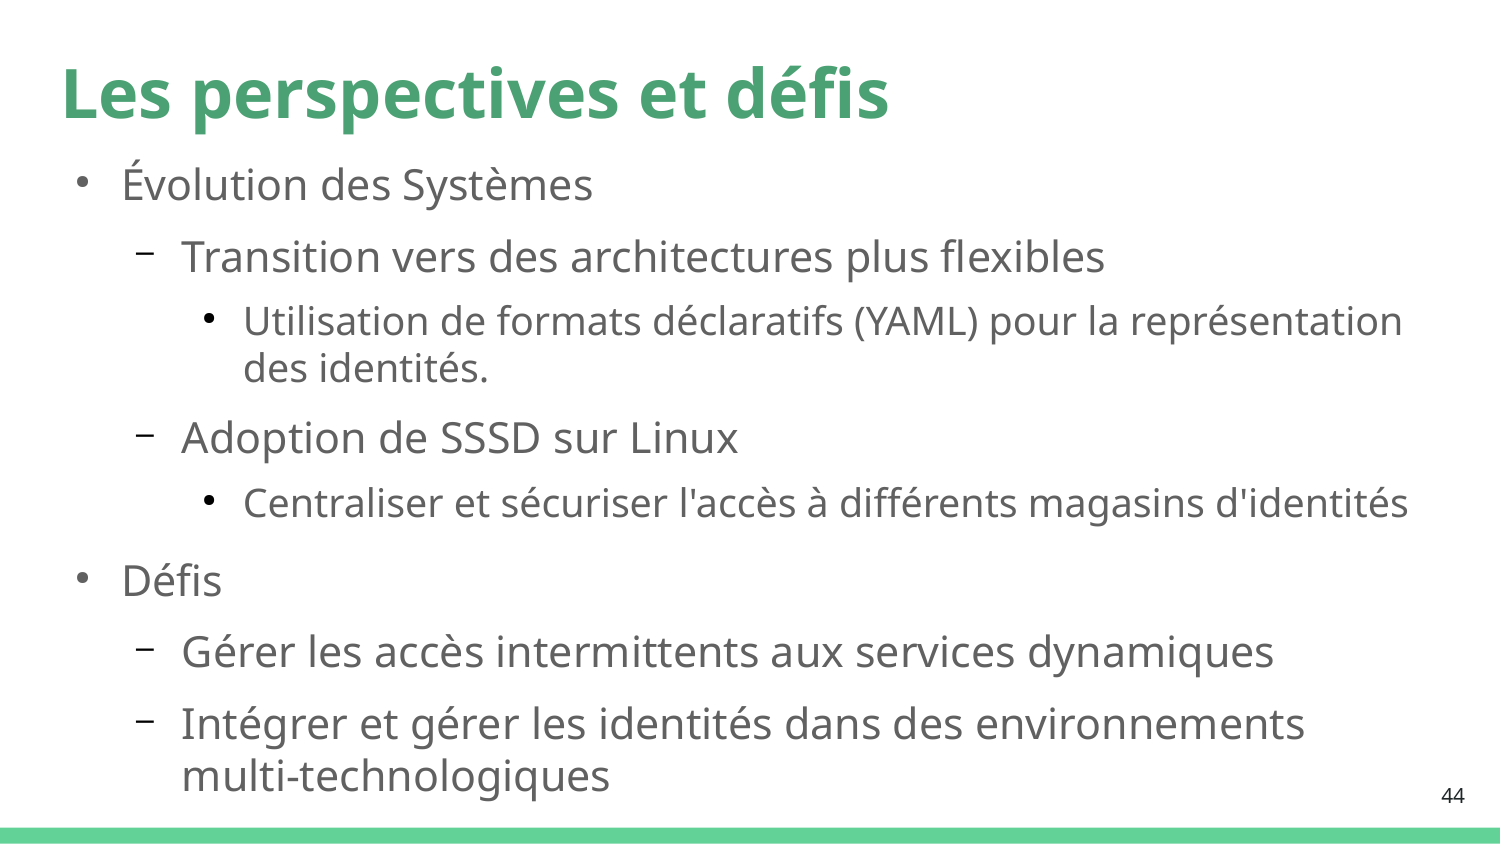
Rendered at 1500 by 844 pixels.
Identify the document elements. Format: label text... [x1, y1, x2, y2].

title Les perspectives et défis [45, 22, 1443, 148]
slide_number <numéro> [1389, 764, 1480, 830]
list Évolution des Systèmes Transition vers des architectures plus flexibles Utilisation de formats déclaratifs (YAML) pour la représentation des identités. Adoption de SSSD sur Linux Centraliser et sécuriser l'accès à différents magasins d'identités Défis Gérer les accès intermittents aux services dynamiques Intégrer et gérer les identités dans des environnements multi-technologiques [45, 148, 1426, 826]
